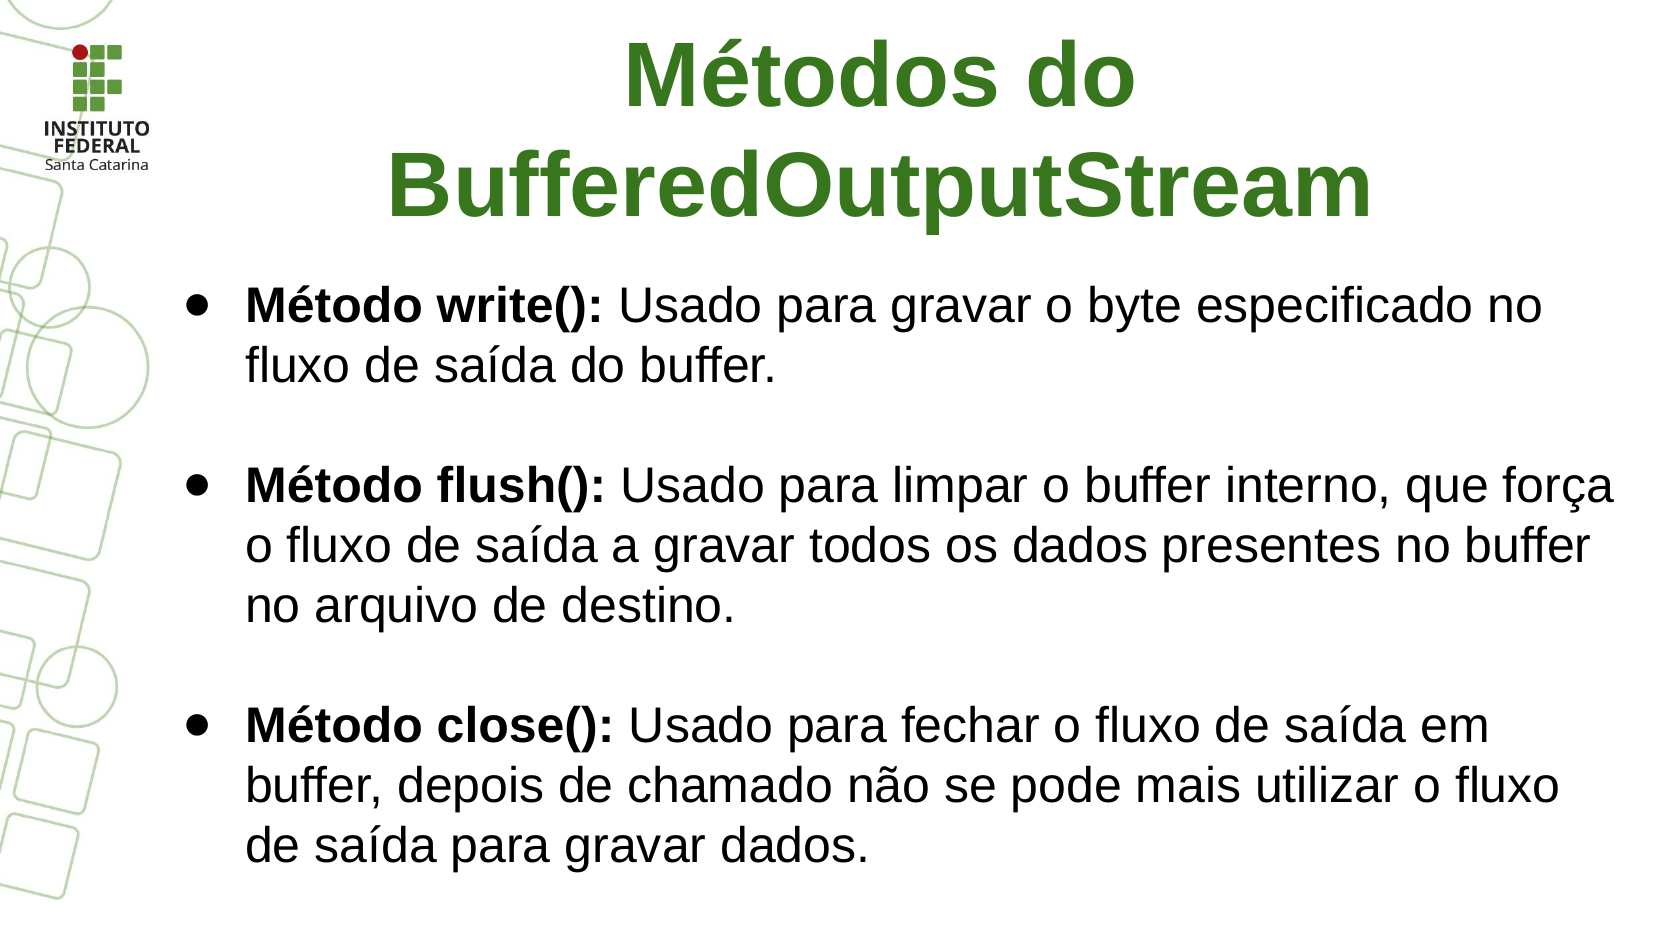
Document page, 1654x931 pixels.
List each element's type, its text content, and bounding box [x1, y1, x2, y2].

subtitle Método write(): Usado para gravar o byte especificado no fluxo de saída do buffer. Método flush(): Usado para limpar o buffer interno, que força o fluxo de saída a gravar todos os dados presentes no buffer no arquivo de destino. Método close(): Usado para fechar o fluxo de saída em buffer, depois de chamado não se pode mais utilizar o fluxo de saída para gravar dados. [170, 245, 1617, 900]
picture [0, 0, 1317, 931]
title Métodos do BufferedOutputStream [170, 37, 1592, 213]
